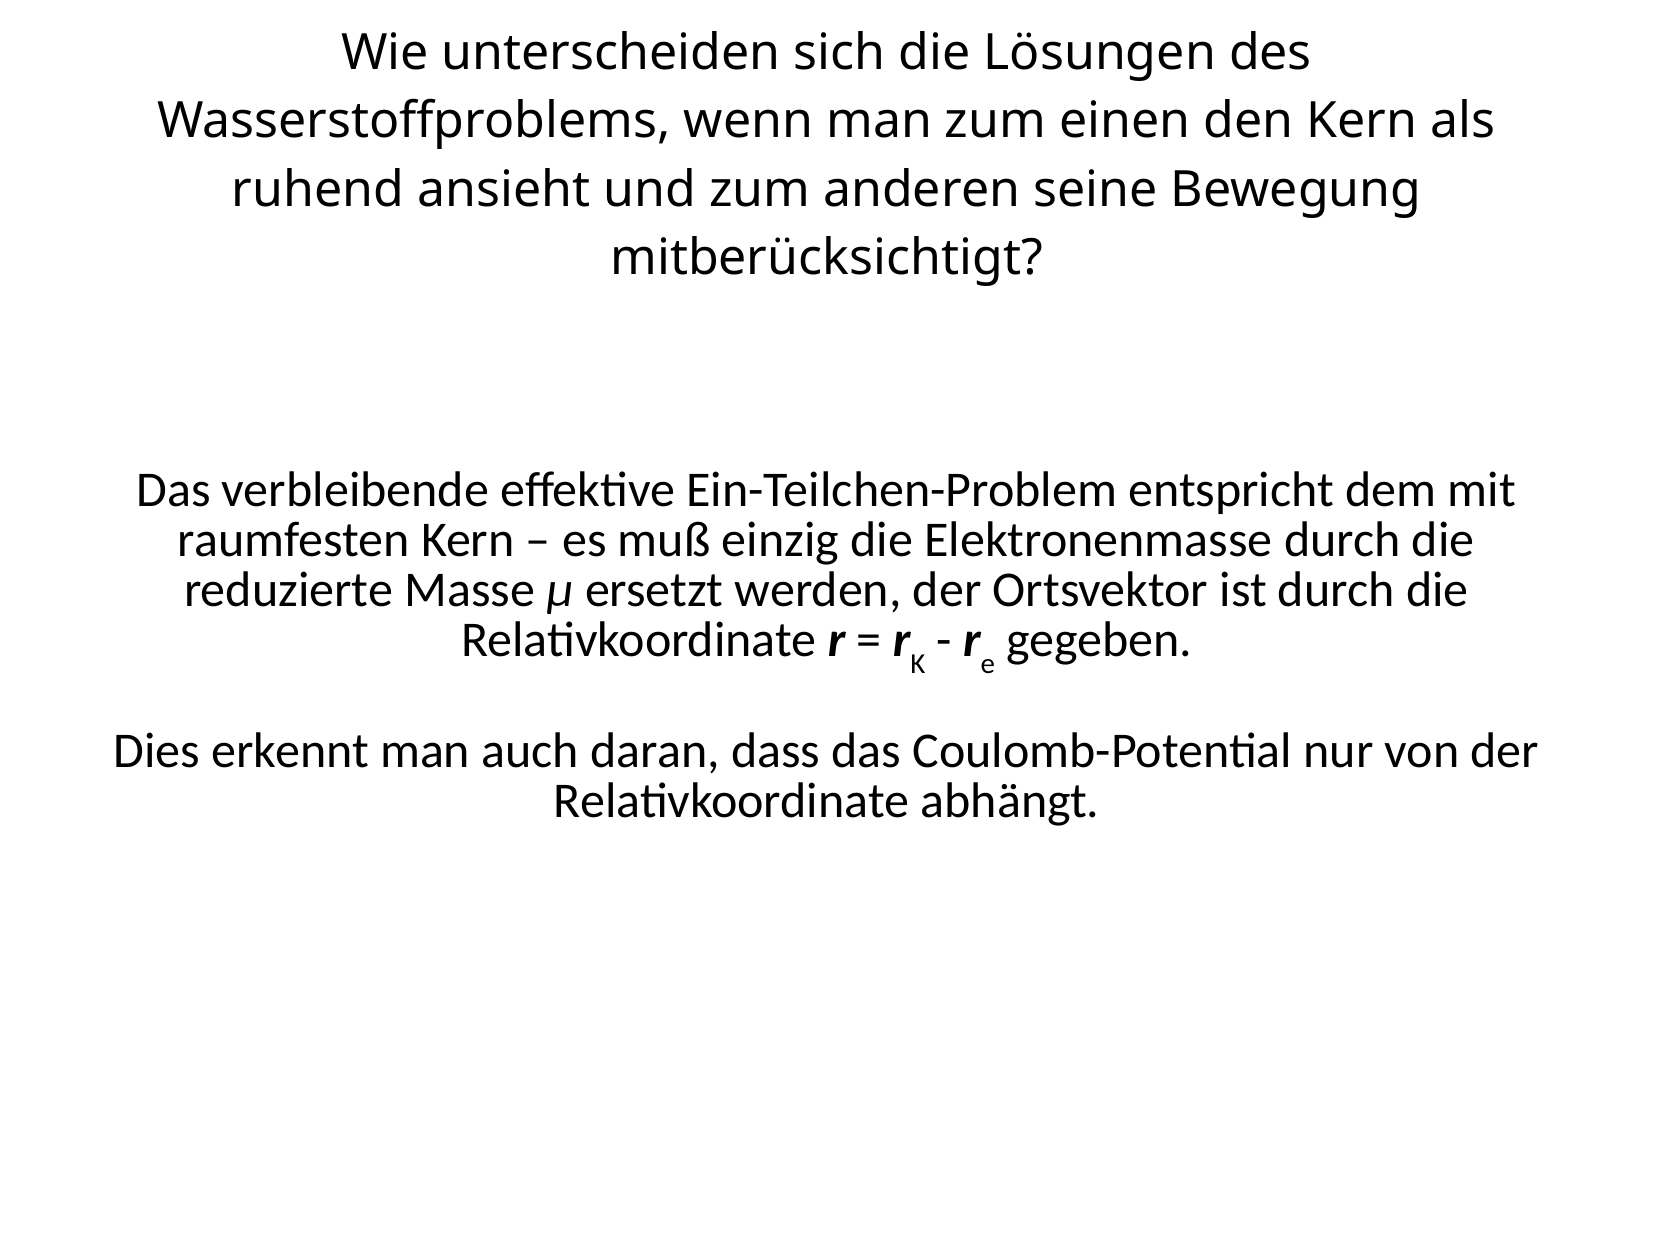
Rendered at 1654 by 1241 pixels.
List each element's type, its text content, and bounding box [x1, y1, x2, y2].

subtitle Das verbleibende effektive Ein-Teilchen-Problem entspricht dem mit raumfesten Kern – es muß einzig die Elektronenmasse durch die reduzierte Masse μ ersetzt werden, der Ortsvektor ist durch die Relativkoordinate r = rK - re gegeben. Dies erkennt man auch daran, dass das Coulomb-Potential nur von der Relativkoordinate abhängt. [82, 290, 1571, 1010]
title Wie unterscheiden sich die Lösungen des Wasserstoffproblems, wenn man zum einen den Kern als ruhend ansieht und zum anderen seine Bewegung mitberücksichtigt? [82, 49, 1571, 257]
